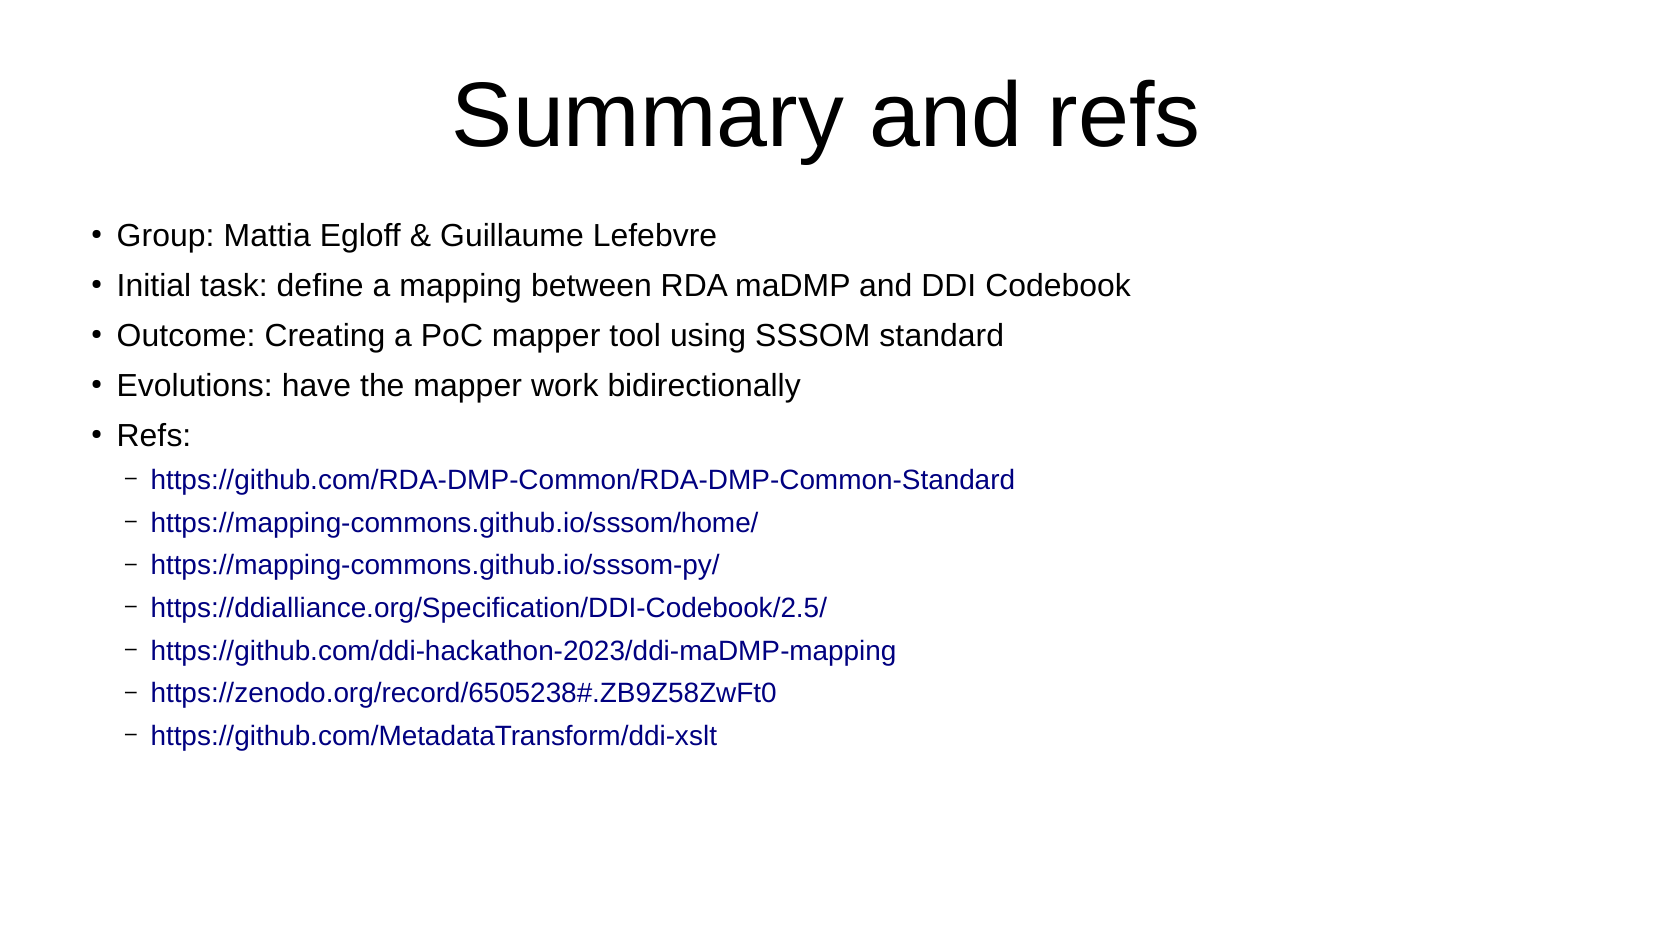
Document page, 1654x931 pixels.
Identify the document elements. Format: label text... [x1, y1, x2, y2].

list Group: Mattia Egloff & Guillaume Lefebvre Initial task: define a mapping between RDA maDMP and DDI Codebook Outcome: Creating a PoC mapper tool using SSSOM standard Evolutions: have the mapper work bidirectionally Refs: https://github.com/RDA-DMP-Common/RDA-DMP-Common-Standard https://mapping-commons.github.io/sssom/home/ https://mapping-commons.github.io/sssom-py/ https://ddialliance.org/Specification/DDI-Codebook/2.5/ https://github.com/ddi-hackathon-2023/ddi-maDMP-mapping https://zenodo.org/record/6505238#.ZB9Z58ZwFt0 https://github.com/MetadataTransform/ddi-xslt [82, 217, 1571, 758]
title Summary and refs [82, 37, 1571, 193]
